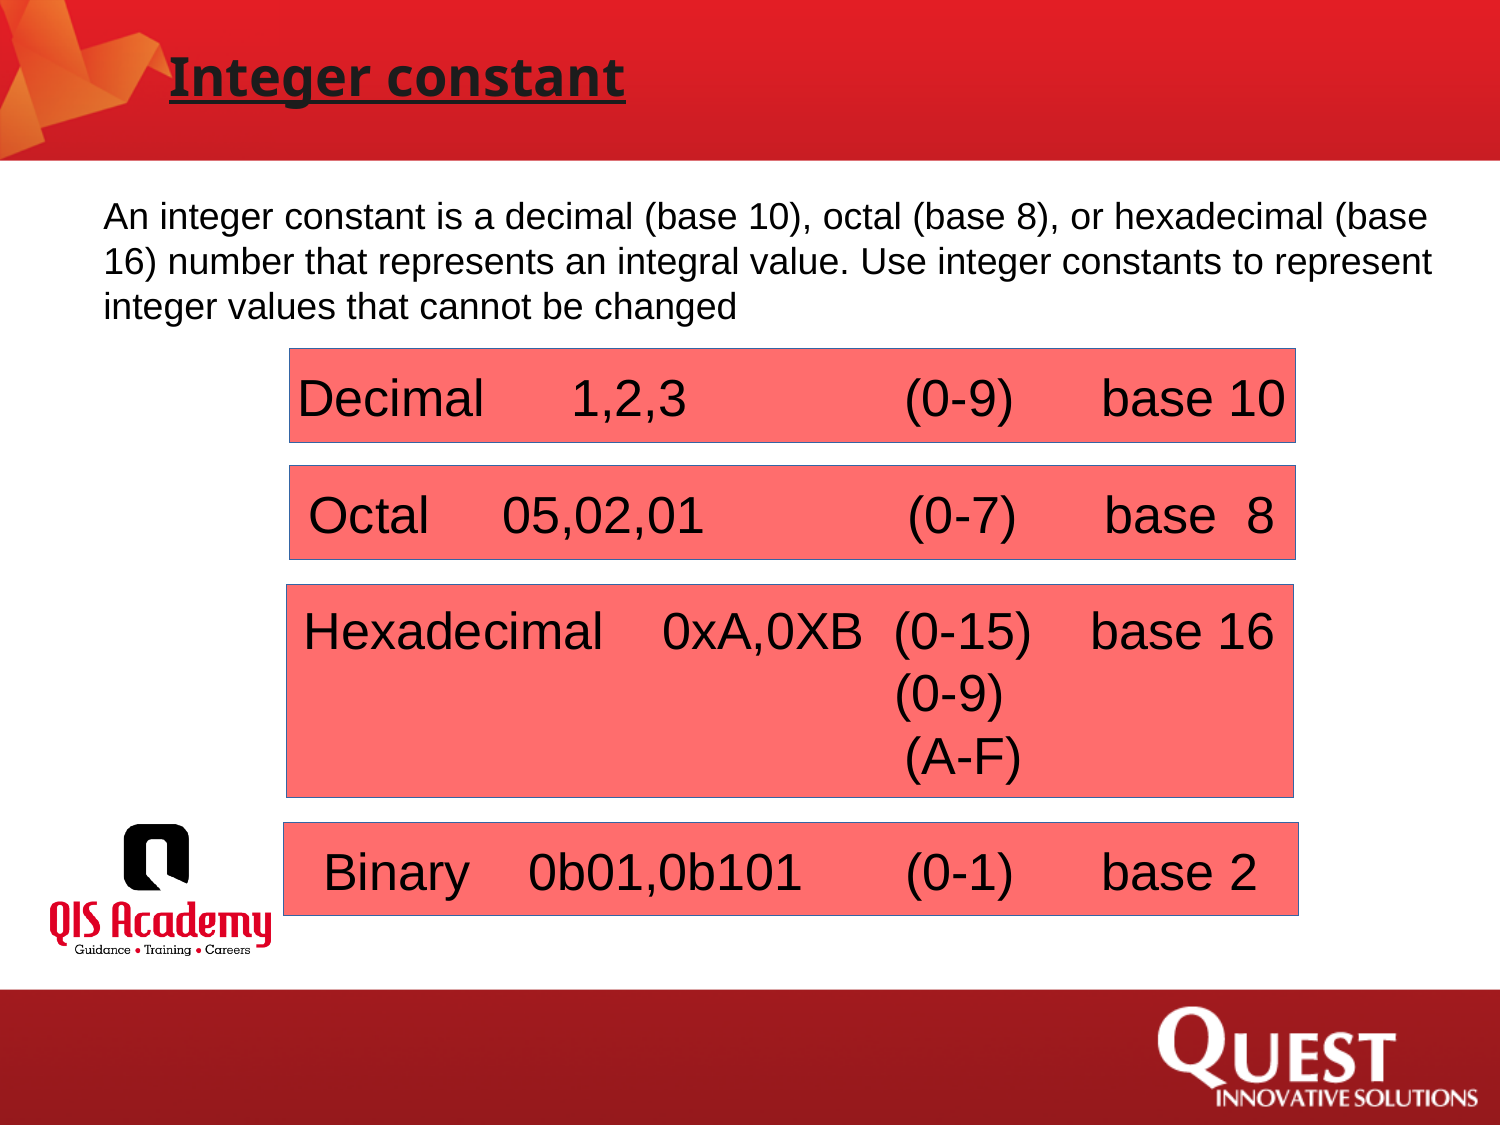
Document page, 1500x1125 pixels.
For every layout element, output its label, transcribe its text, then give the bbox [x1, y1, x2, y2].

text_box Hexadecimal 0xA,0XB (0-15) base 16 (0-9) (A-F) [286, 584, 1294, 798]
title Integer constant [117, 22, 679, 127]
text_box An integer constant is a decimal (base 10), octal (base 8), or hexadecimal (base 16) number that represents an integral value. Use integer constants to represent integer values that cannot be changed [88, 184, 1500, 335]
text_box Octal 05,02,01 (0-7) base 8 [289, 465, 1296, 560]
text_box Decimal 1,2,3 (0-9) base 10 [289, 348, 1296, 443]
text_box Binary 0b01,0b101 (0-1) base 2 [283, 822, 1299, 916]
